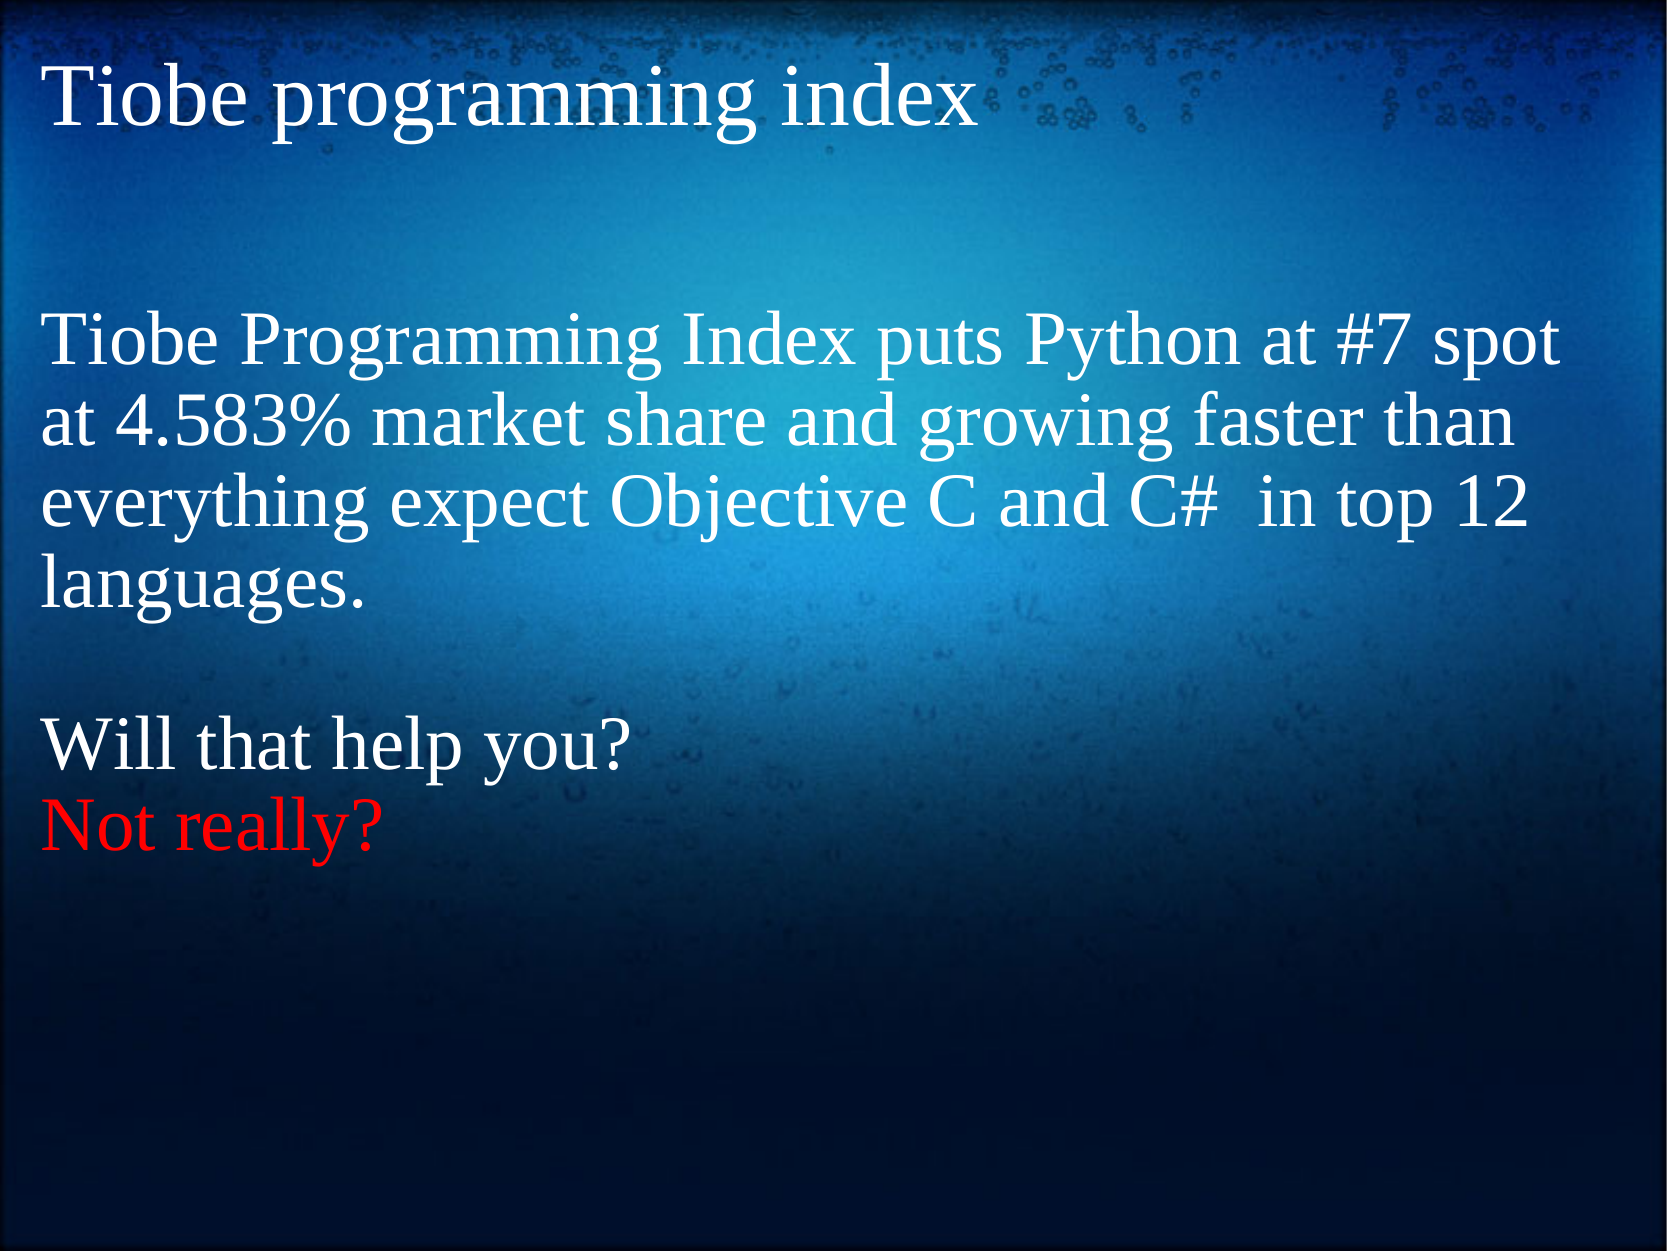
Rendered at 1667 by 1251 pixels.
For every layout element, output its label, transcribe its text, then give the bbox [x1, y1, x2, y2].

title Tiobe programming index [40, 50, 1627, 201]
list Tiobe Programming Index puts Python at #7 spot at 4.583% market share and growing faster than everything expect Objective C and C# in top 12 languages. Will that help you? Not really? [40, 300, 1627, 1201]
picture [0, 0, 1667, 1251]
